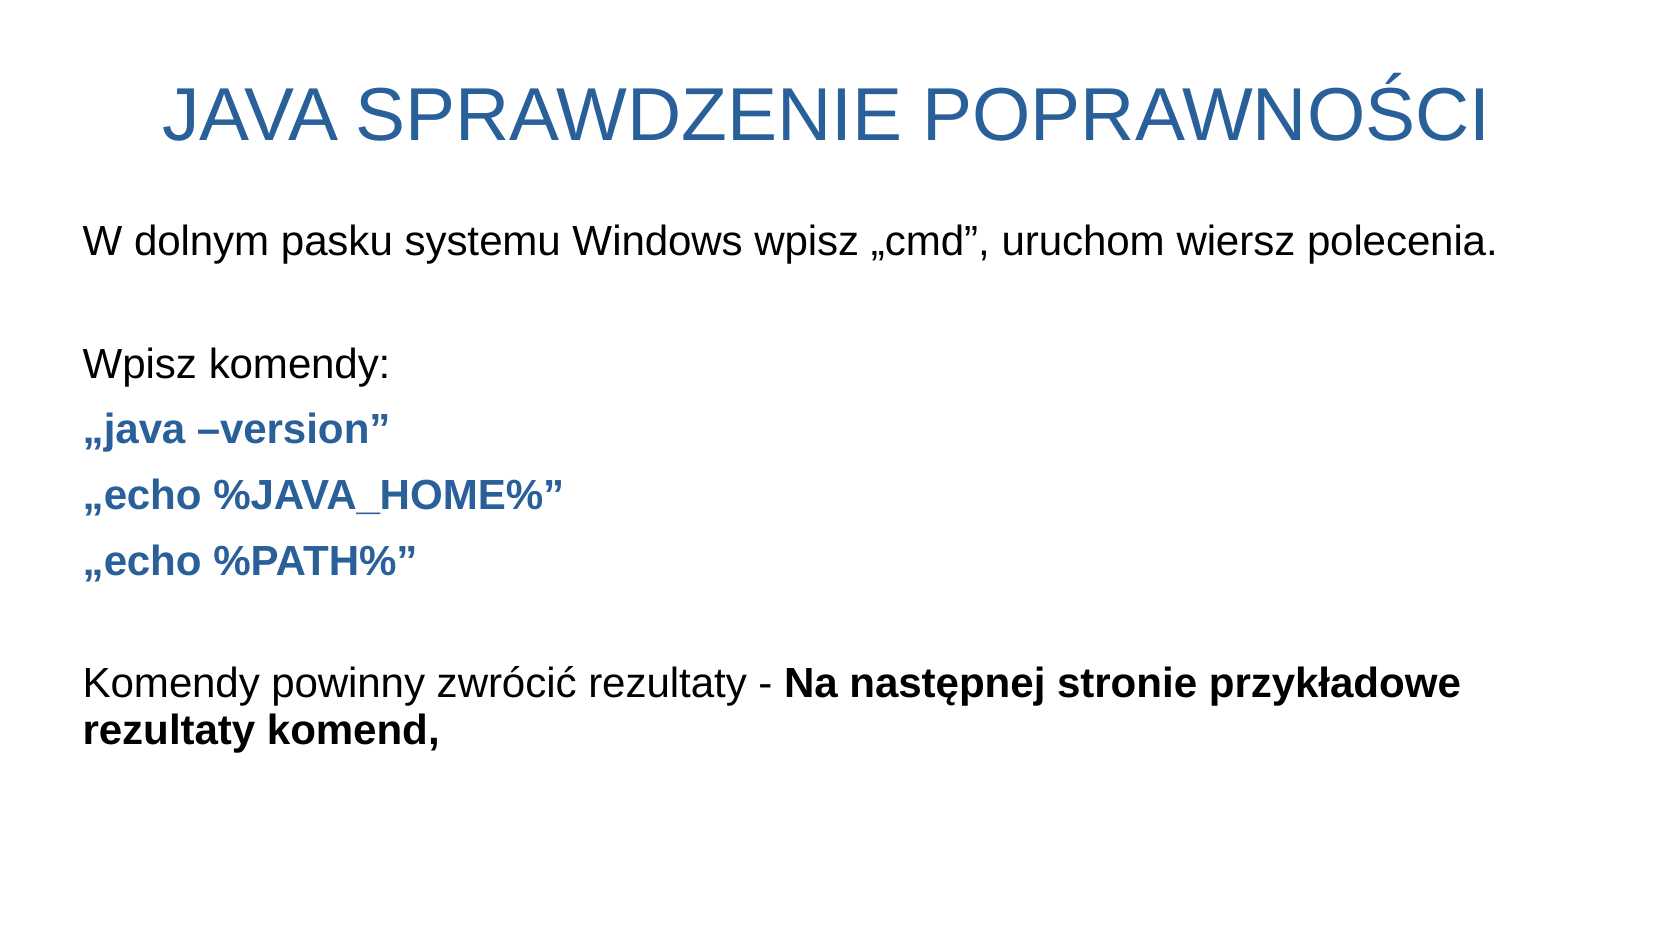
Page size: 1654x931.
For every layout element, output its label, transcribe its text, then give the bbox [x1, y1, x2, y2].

title JAVA SPRAWDZENIE POPRAWNOŚCI [29, 30, 1625, 199]
list W dolnym pasku systemu Windows wpisz „cmd”, uruchom wiersz polecenia. Wpisz komendy: „java –version” „echo %JAVA_HOME%” „echo %PATH%” Komendy powinny zwrócić rezultaty - Na następnej stronie przykładowe rezultaty komend, [82, 217, 1571, 758]
